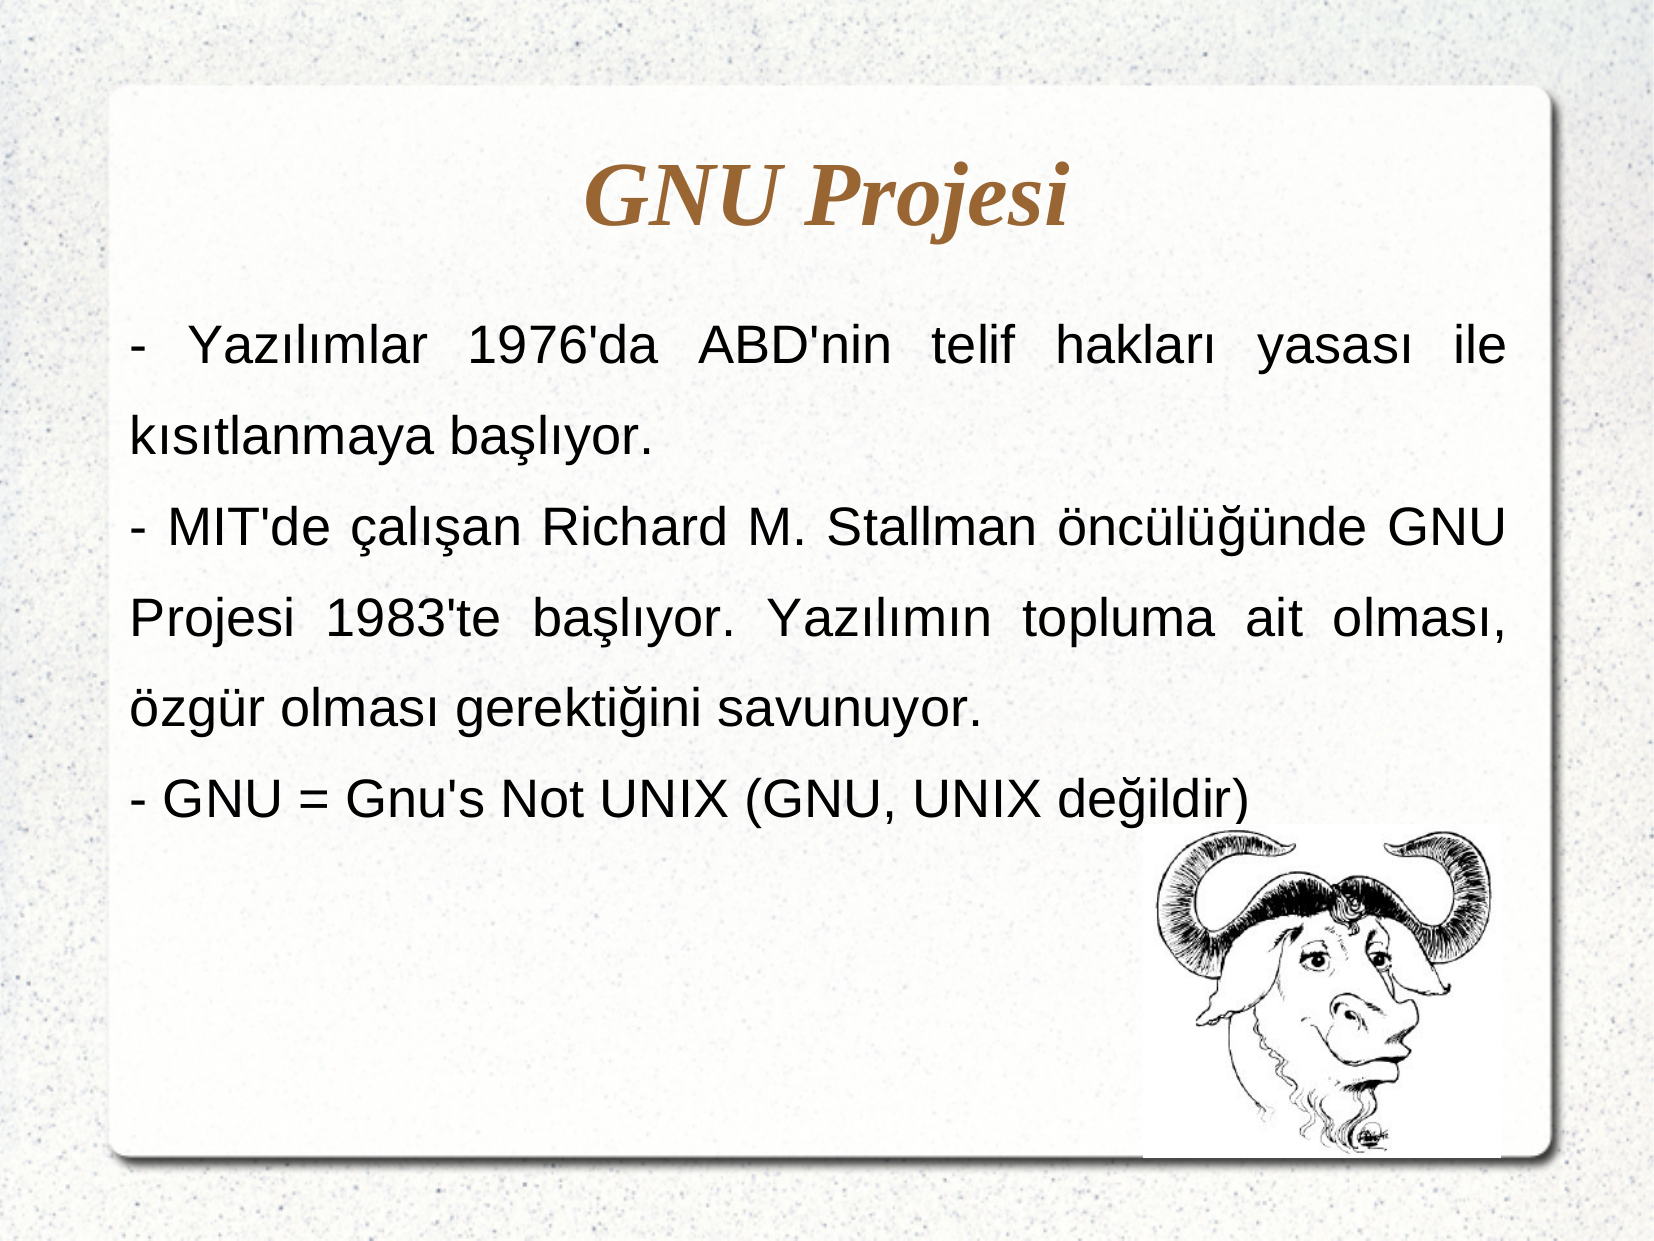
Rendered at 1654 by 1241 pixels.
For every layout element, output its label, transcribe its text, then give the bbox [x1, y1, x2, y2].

subtitle - Yazılımlar 1976'da ABD'nin telif hakları yasası ile kısıtlanmaya başlıyor. - MIT'de çalışan Richard M. Stallman öncülüğünde GNU Projesi 1983'te başlıyor. Yazılımın topluma ait olması, özgür olması gerektiğini savunuyor. - GNU = Gnu's Not UNIX (GNU, UNIX değildir) [129, 185, 1510, 990]
title GNU Projesi [118, 90, 1536, 298]
picture [0, 0, 1654, 1241]
